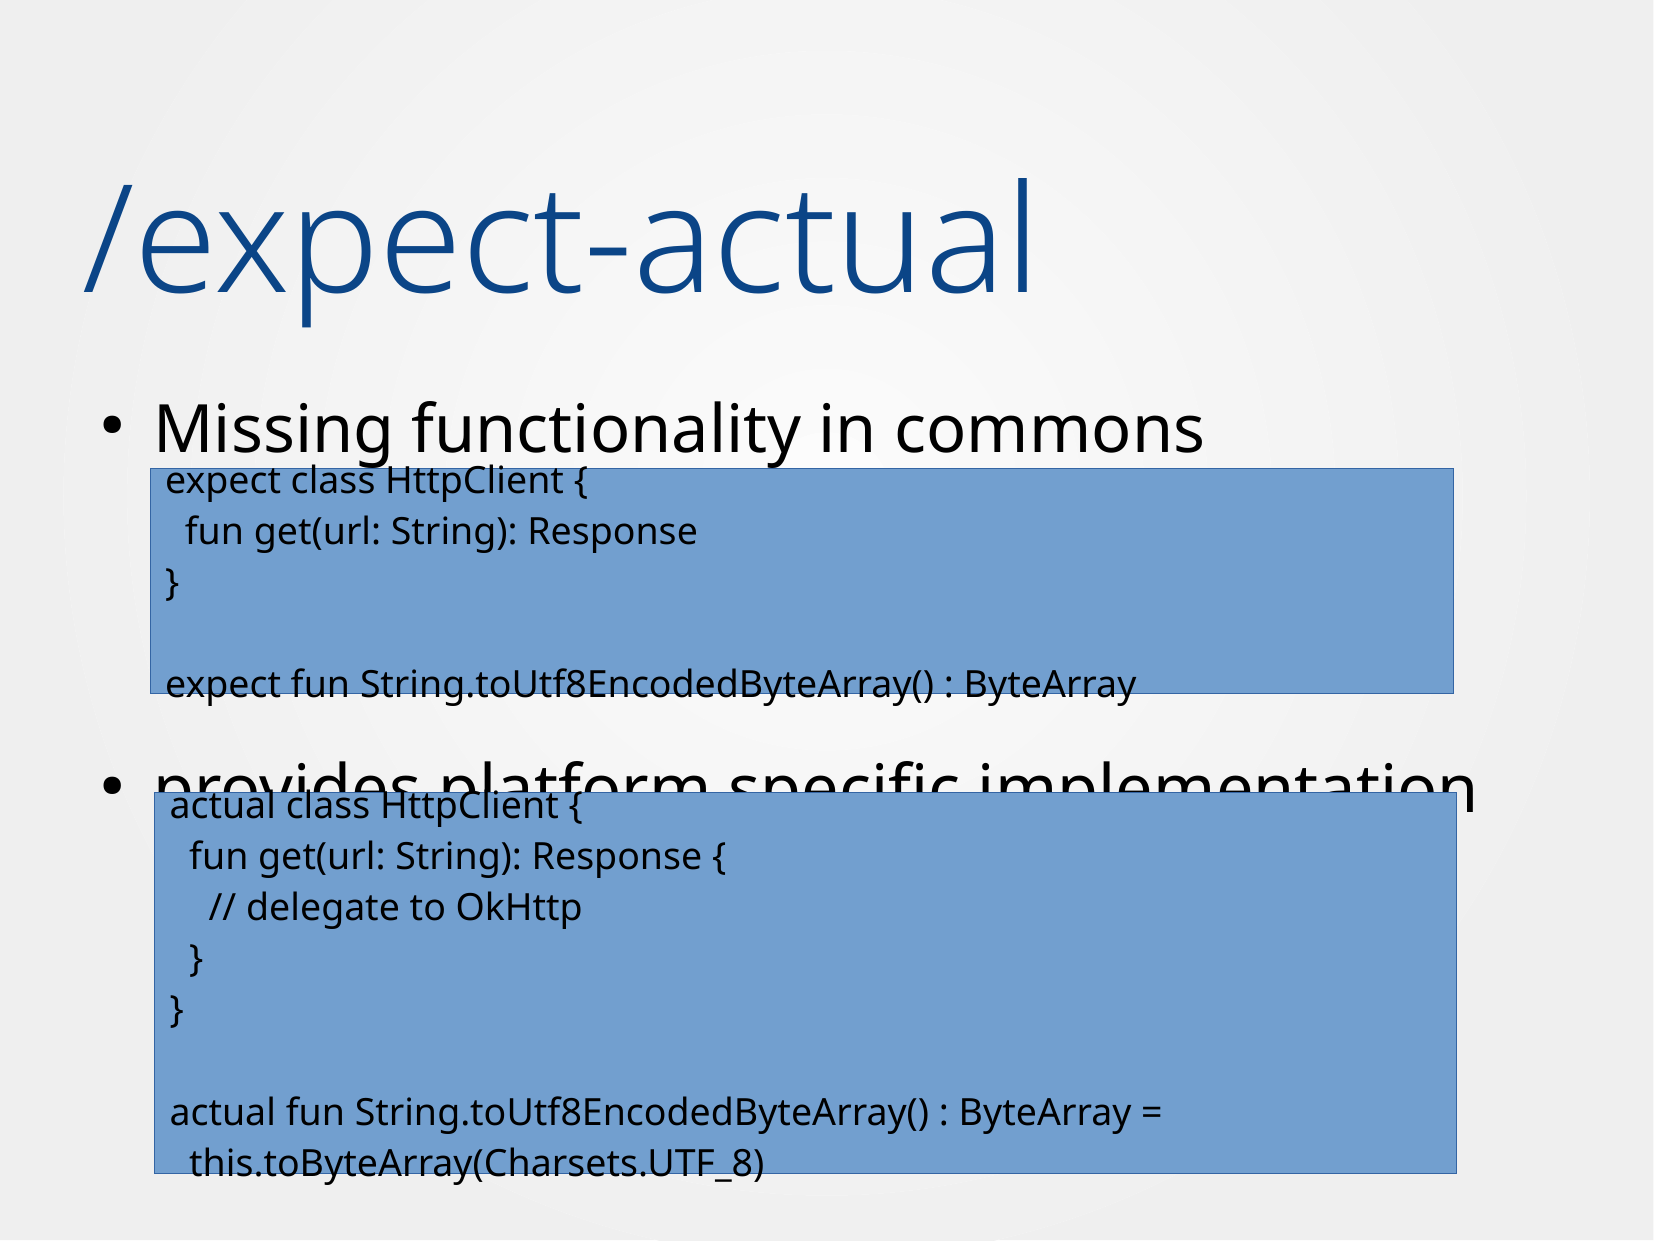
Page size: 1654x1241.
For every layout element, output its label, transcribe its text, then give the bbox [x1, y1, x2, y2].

list Missing functionality in commons provides platform specific implementation [82, 380, 1571, 1060]
title /expect-actual [82, 80, 1565, 337]
text_box actual class HttpClient { fun get(url: String): Response { // delegate to OkHttp } } actual fun String.toUtf8EncodedByteArray() : ByteArray = this.toByteArray(Charsets.UTF_8) [154, 792, 1457, 1174]
text_box expect class HttpClient { fun get(url: String): Response } expect fun String.toUtf8EncodedByteArray() : ByteArray [150, 468, 1454, 694]
